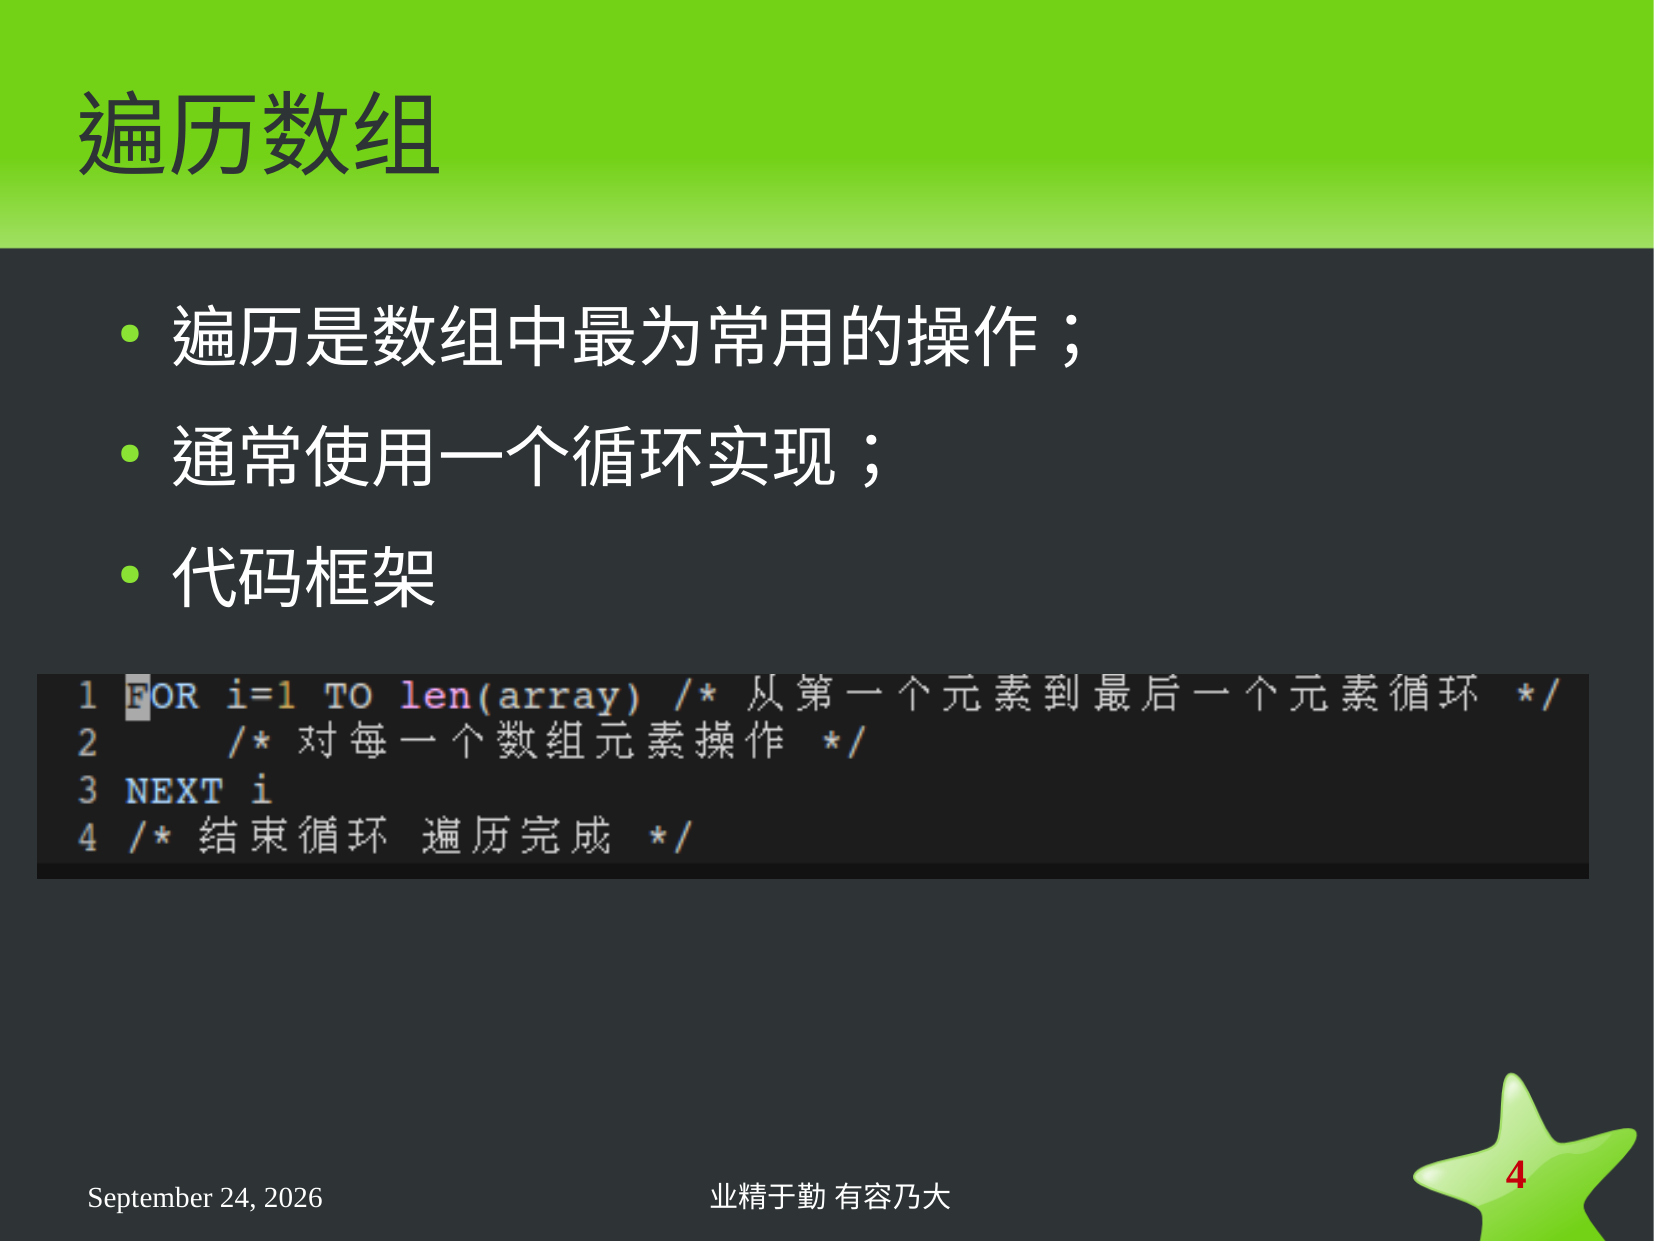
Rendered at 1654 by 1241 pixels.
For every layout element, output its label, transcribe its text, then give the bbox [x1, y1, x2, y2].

title 遍历数组 [76, 29, 1565, 237]
picture [0, 0, 1654, 1241]
list 遍历是数组中最为常用的操作； 通常使用一个循环实现； 代码框架 [82, 879, 1571, 1109]
list 遍历是数组中最为常用的操作； 通常使用一个循环实现； 代码框架 [82, 290, 1571, 674]
